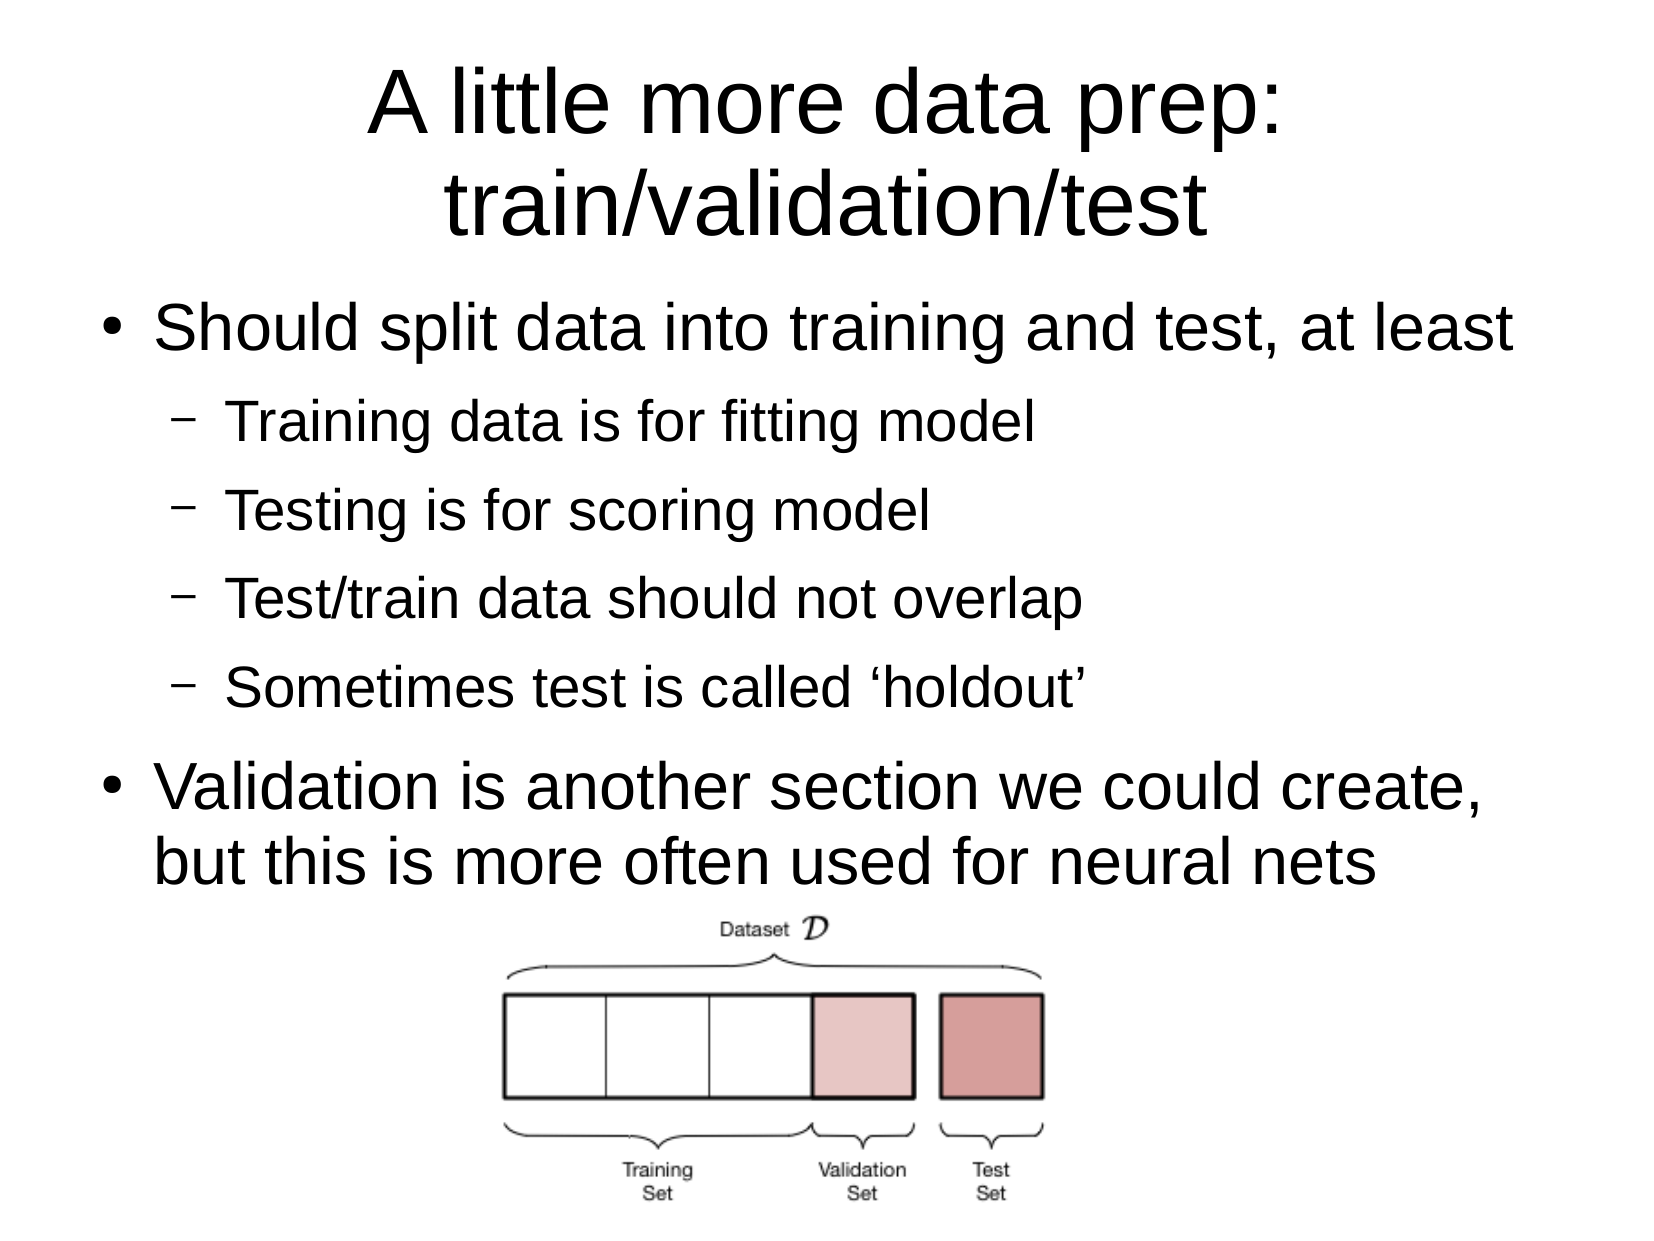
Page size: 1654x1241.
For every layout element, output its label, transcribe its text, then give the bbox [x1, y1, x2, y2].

picture [495, 904, 1051, 1216]
list Should split data into training and test, at least Training data is for fitting model Testing is for scoring model Test/train data should not overlap Sometimes test is called ‘holdout’ Validation is another section we could create, but this is more often used for neural nets [82, 290, 1571, 1010]
title A little more data prep: train/validation/test [82, 49, 1571, 257]
